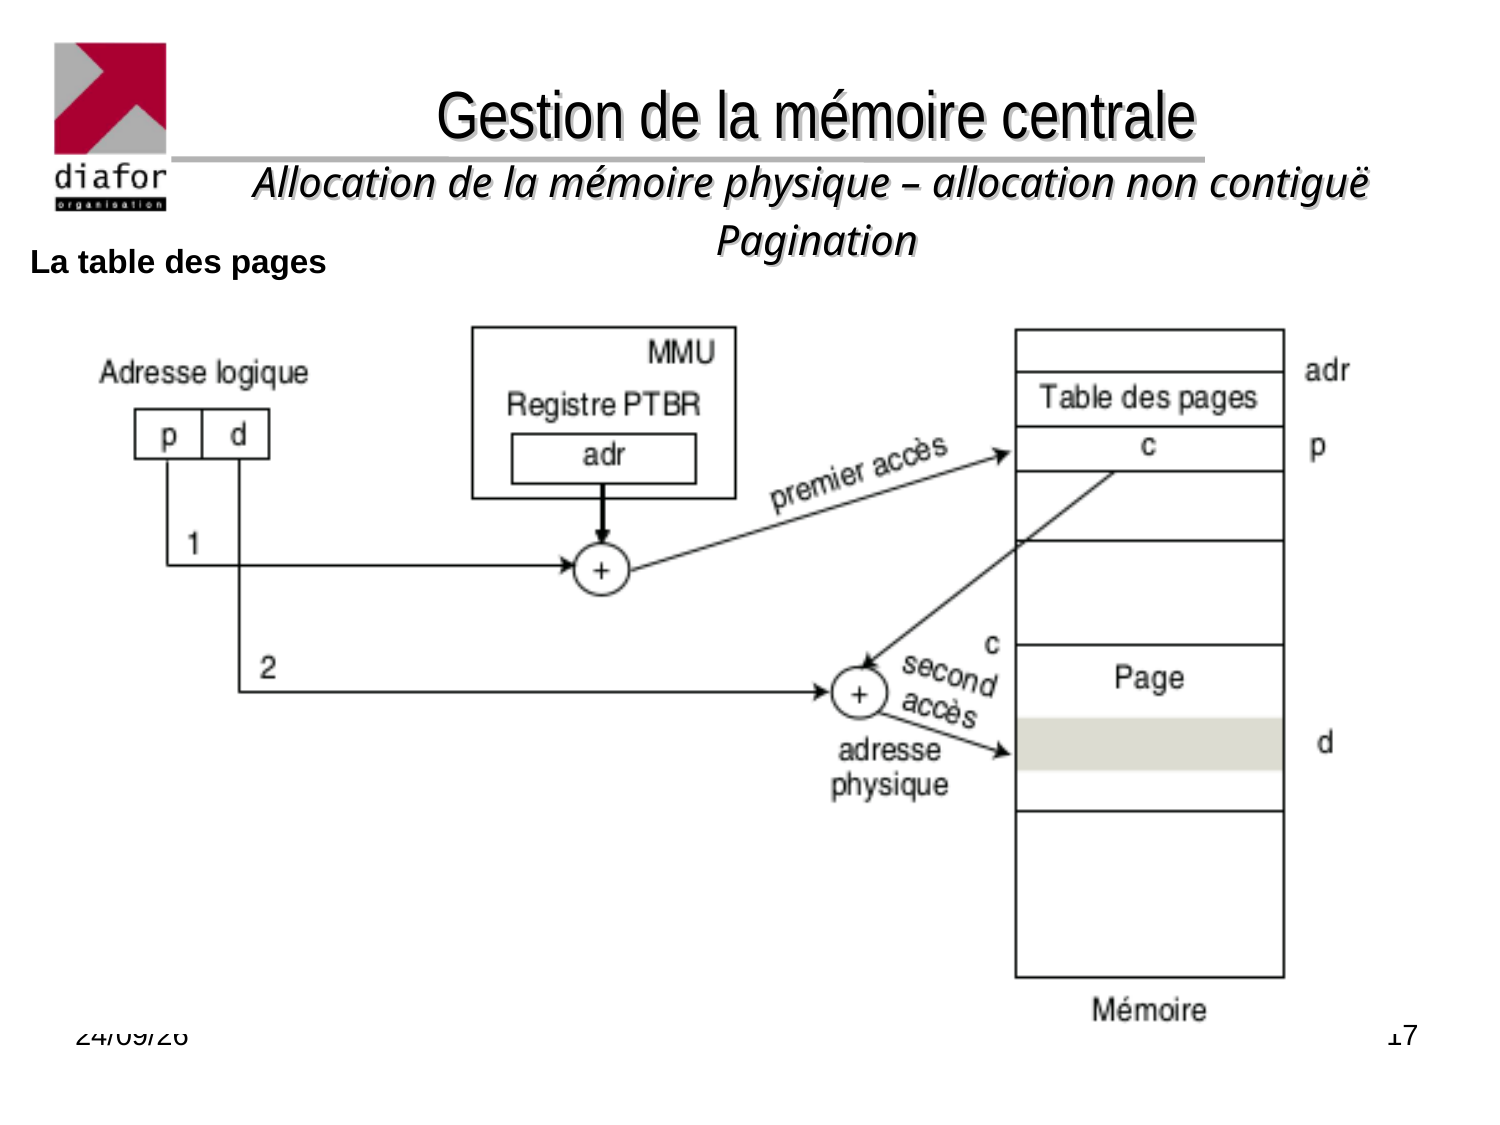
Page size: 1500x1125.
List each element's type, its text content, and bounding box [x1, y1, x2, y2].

picture [70, 302, 1400, 1034]
title Gestion de la mémoire centrale Allocation de la mémoire physique – allocation non contiguë Pagination [133, 67, 1500, 276]
text_box La table des pages [5, 242, 343, 288]
picture [53, 42, 168, 213]
